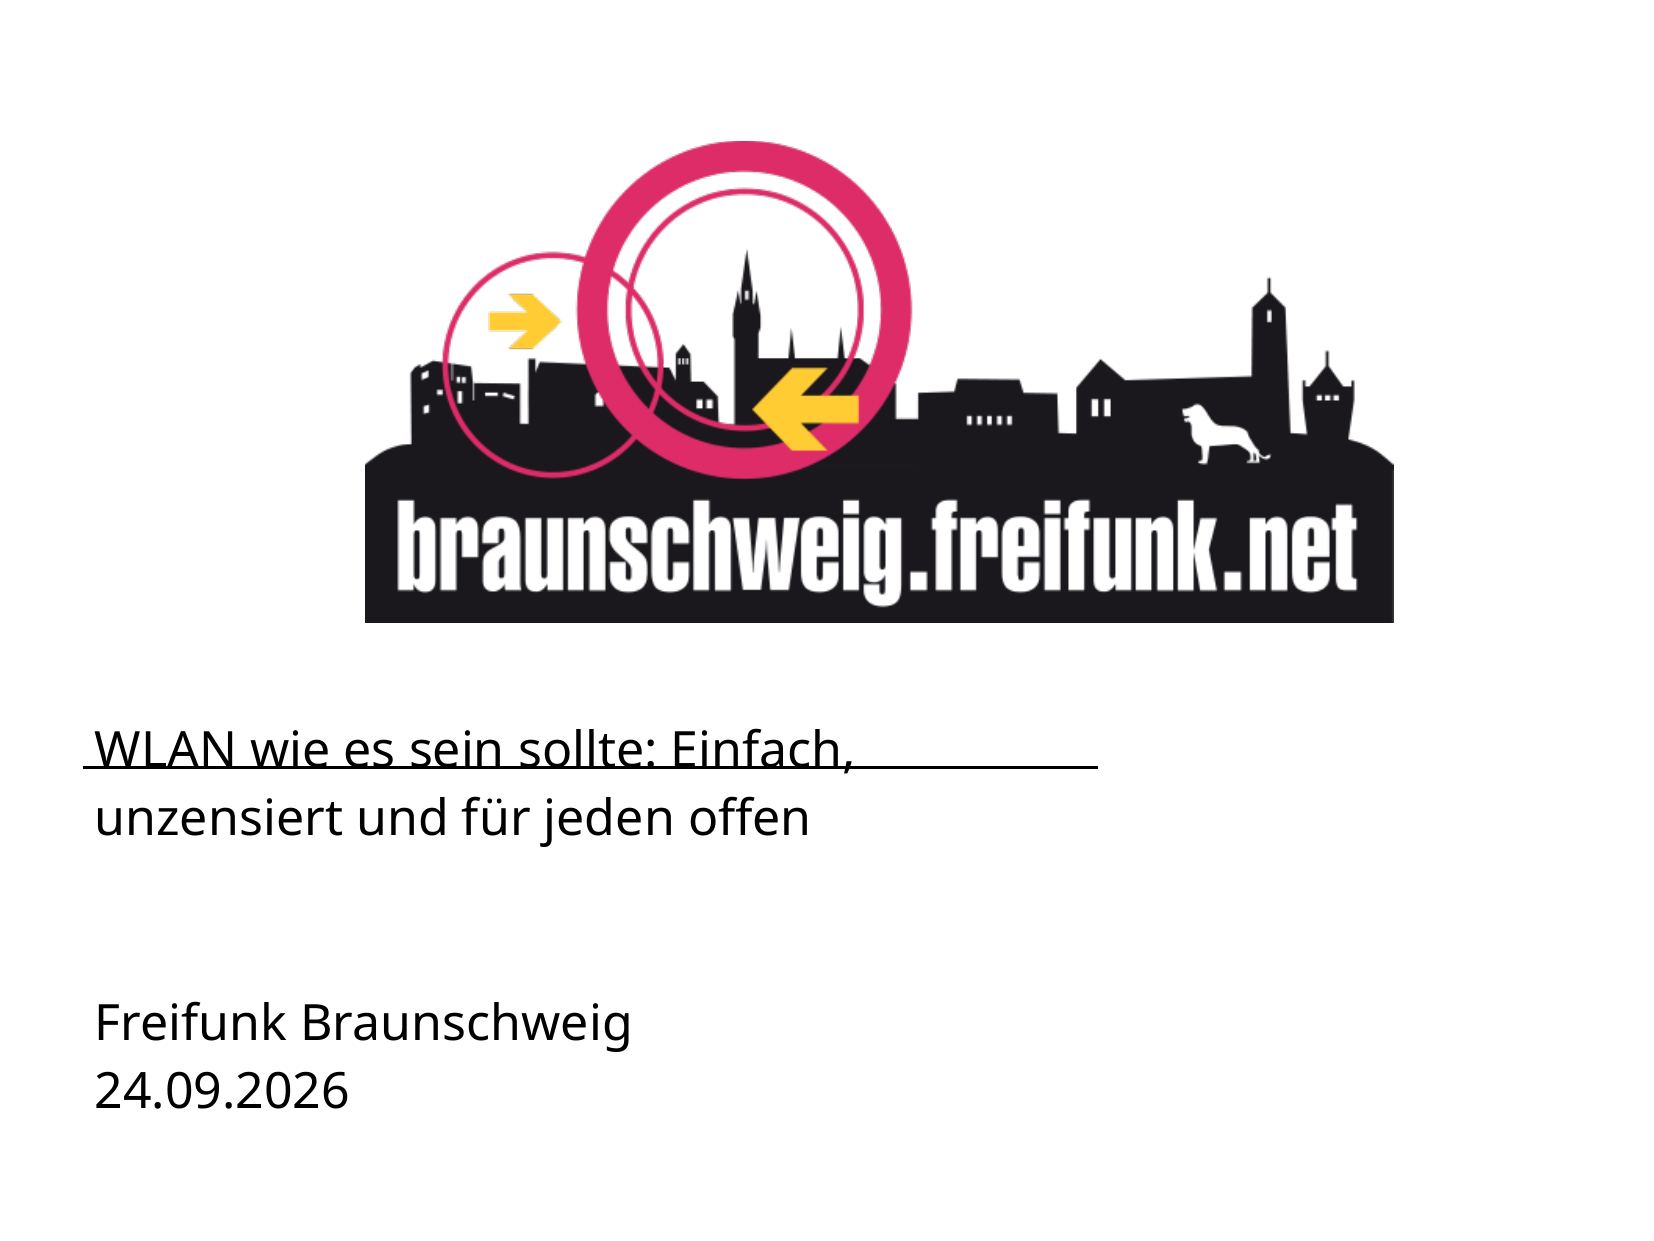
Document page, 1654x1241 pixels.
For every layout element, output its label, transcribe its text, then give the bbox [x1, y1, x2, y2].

picture [365, 141, 1394, 623]
title WLAN wie es sein sollte: Einfach, unzensiert und für jeden offen Freifunk Braunschweig 27.08.2015 [94, 773, 1111, 1064]
